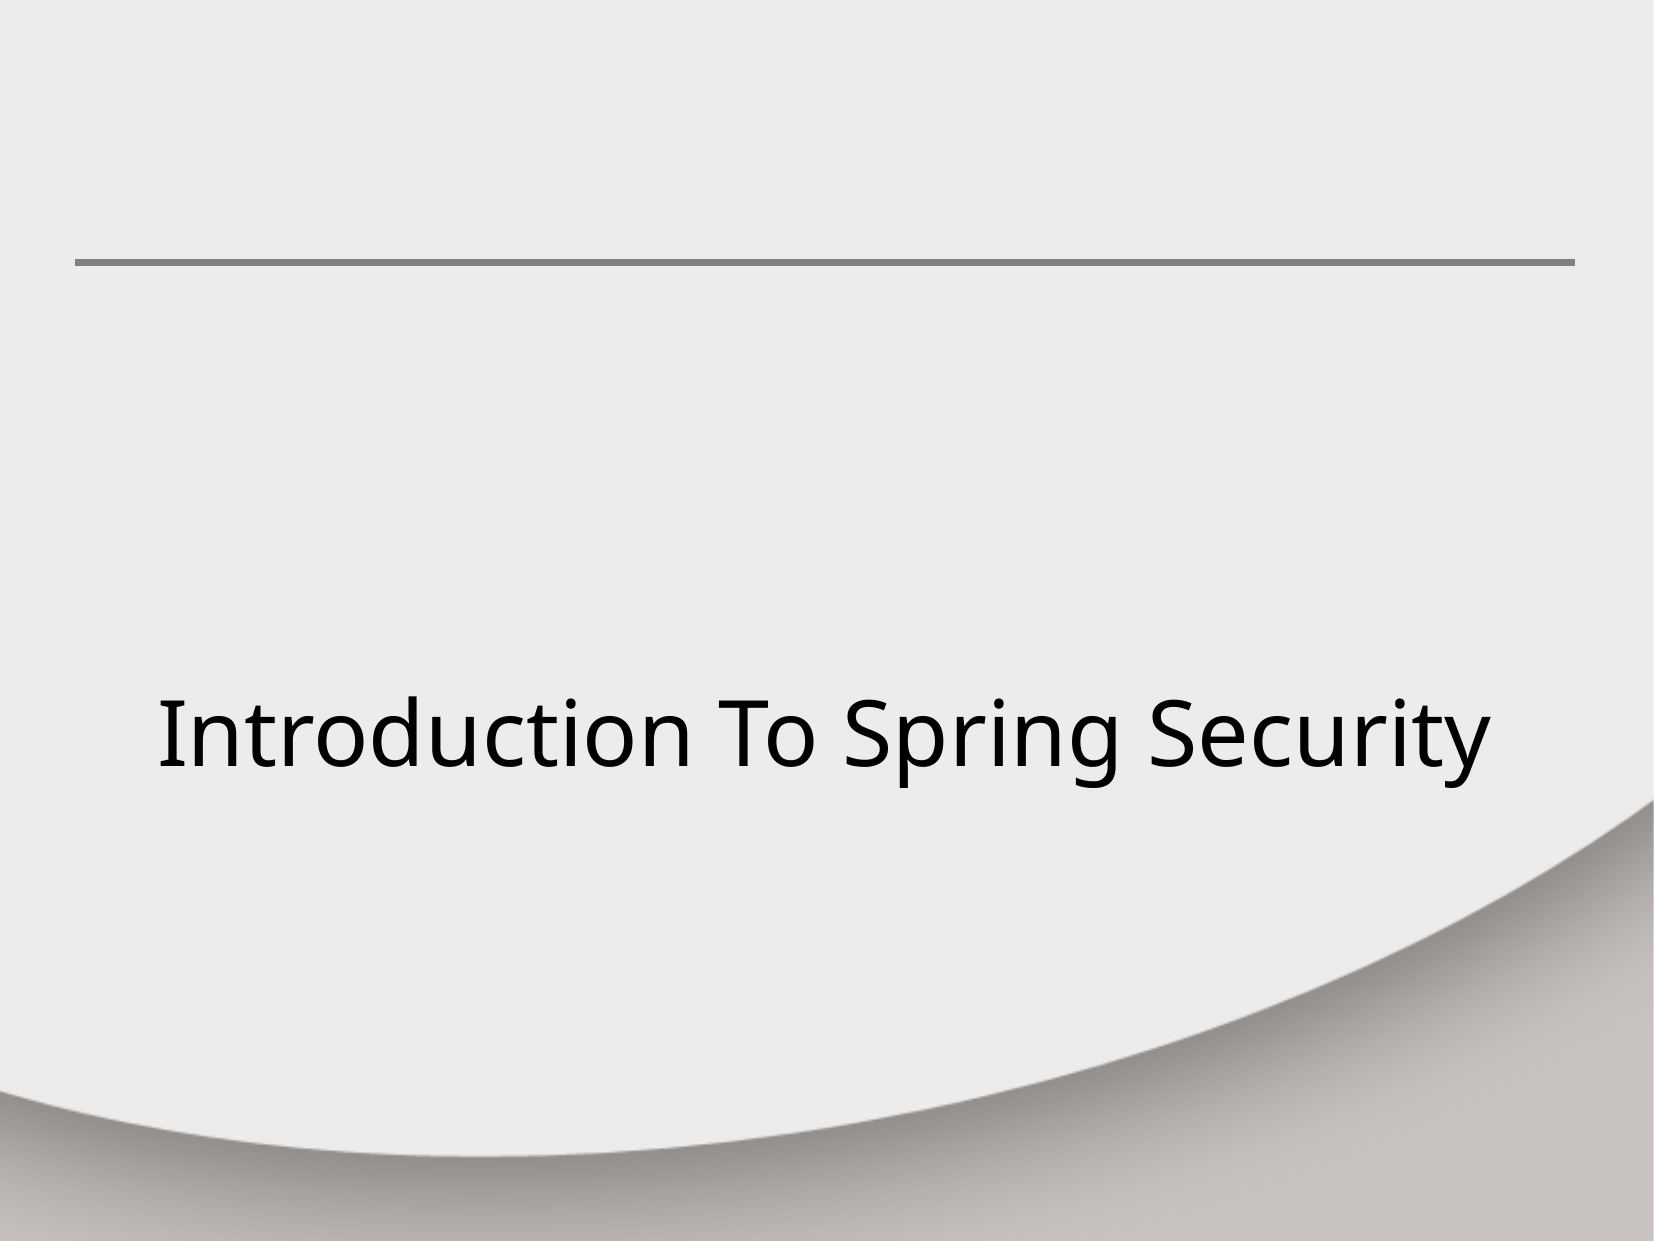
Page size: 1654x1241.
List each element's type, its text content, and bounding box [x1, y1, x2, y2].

text_box Introduction To Spring Security [75, 300, 1576, 1163]
picture [0, 0, 1654, 1241]
